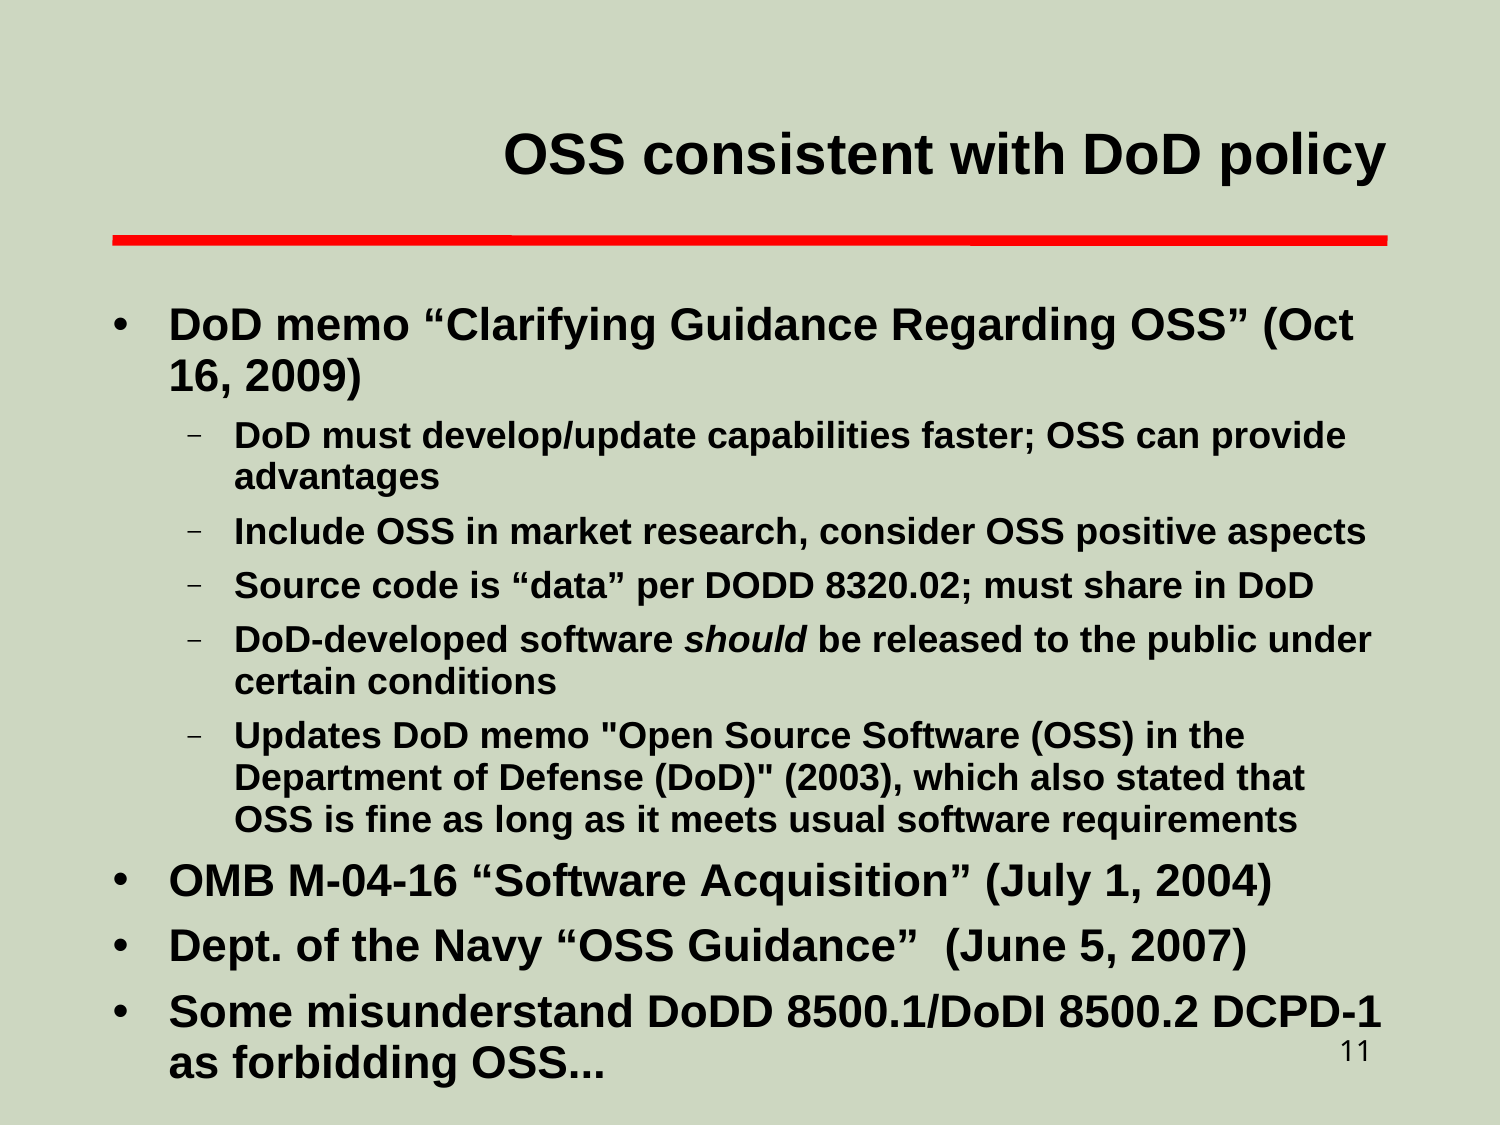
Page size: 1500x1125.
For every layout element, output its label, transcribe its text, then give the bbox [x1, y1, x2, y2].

title OSS consistent with DoD policy [337, 93, 1388, 217]
list DoD memo “Clarifying Guidance Regarding OSS” (Oct 16, 2009) DoD must develop/update capabilities faster; OSS can provide advantages Include OSS in market research, consider OSS positive aspects Source code is “data” per DODD 8320.02; must share in DoD DoD-developed software should be released to the public under certain conditions Updates DoD memo "Open Source Software (OSS) in the Department of Defense (DoD)" (2003), which also stated that OSS is fine as long as it meets usual software requirements OMB M-04-16 “Software Acquisition” (July 1, 2004) Dept. of the Navy “OSS Guidance” (June 5, 2007) Some misunderstand DoDD 8500.1/DoDI 8500.2 DCPD-1 as forbidding OSS... [112, 299, 1388, 1089]
